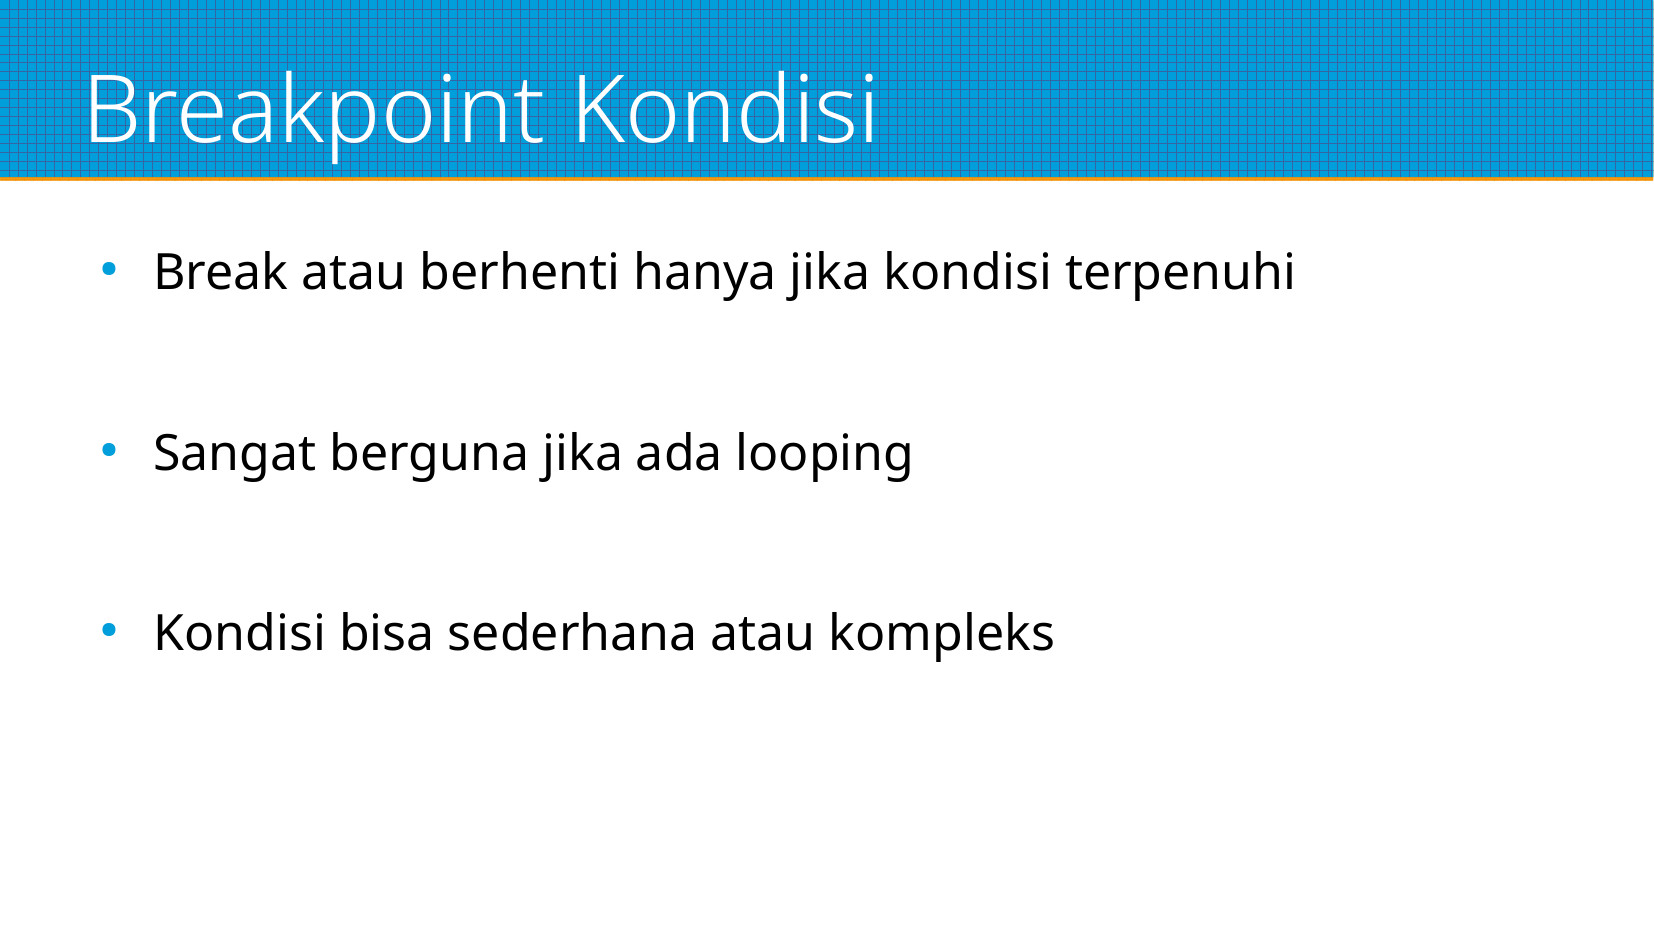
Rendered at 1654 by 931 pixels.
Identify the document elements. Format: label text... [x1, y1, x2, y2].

list Break atau berhenti hanya jika kondisi terpenuhi Sangat berguna jika ada looping Kondisi bisa sederhana atau kompleks [82, 236, 1563, 811]
title Breakpoint Kondisi [82, 14, 1571, 171]
